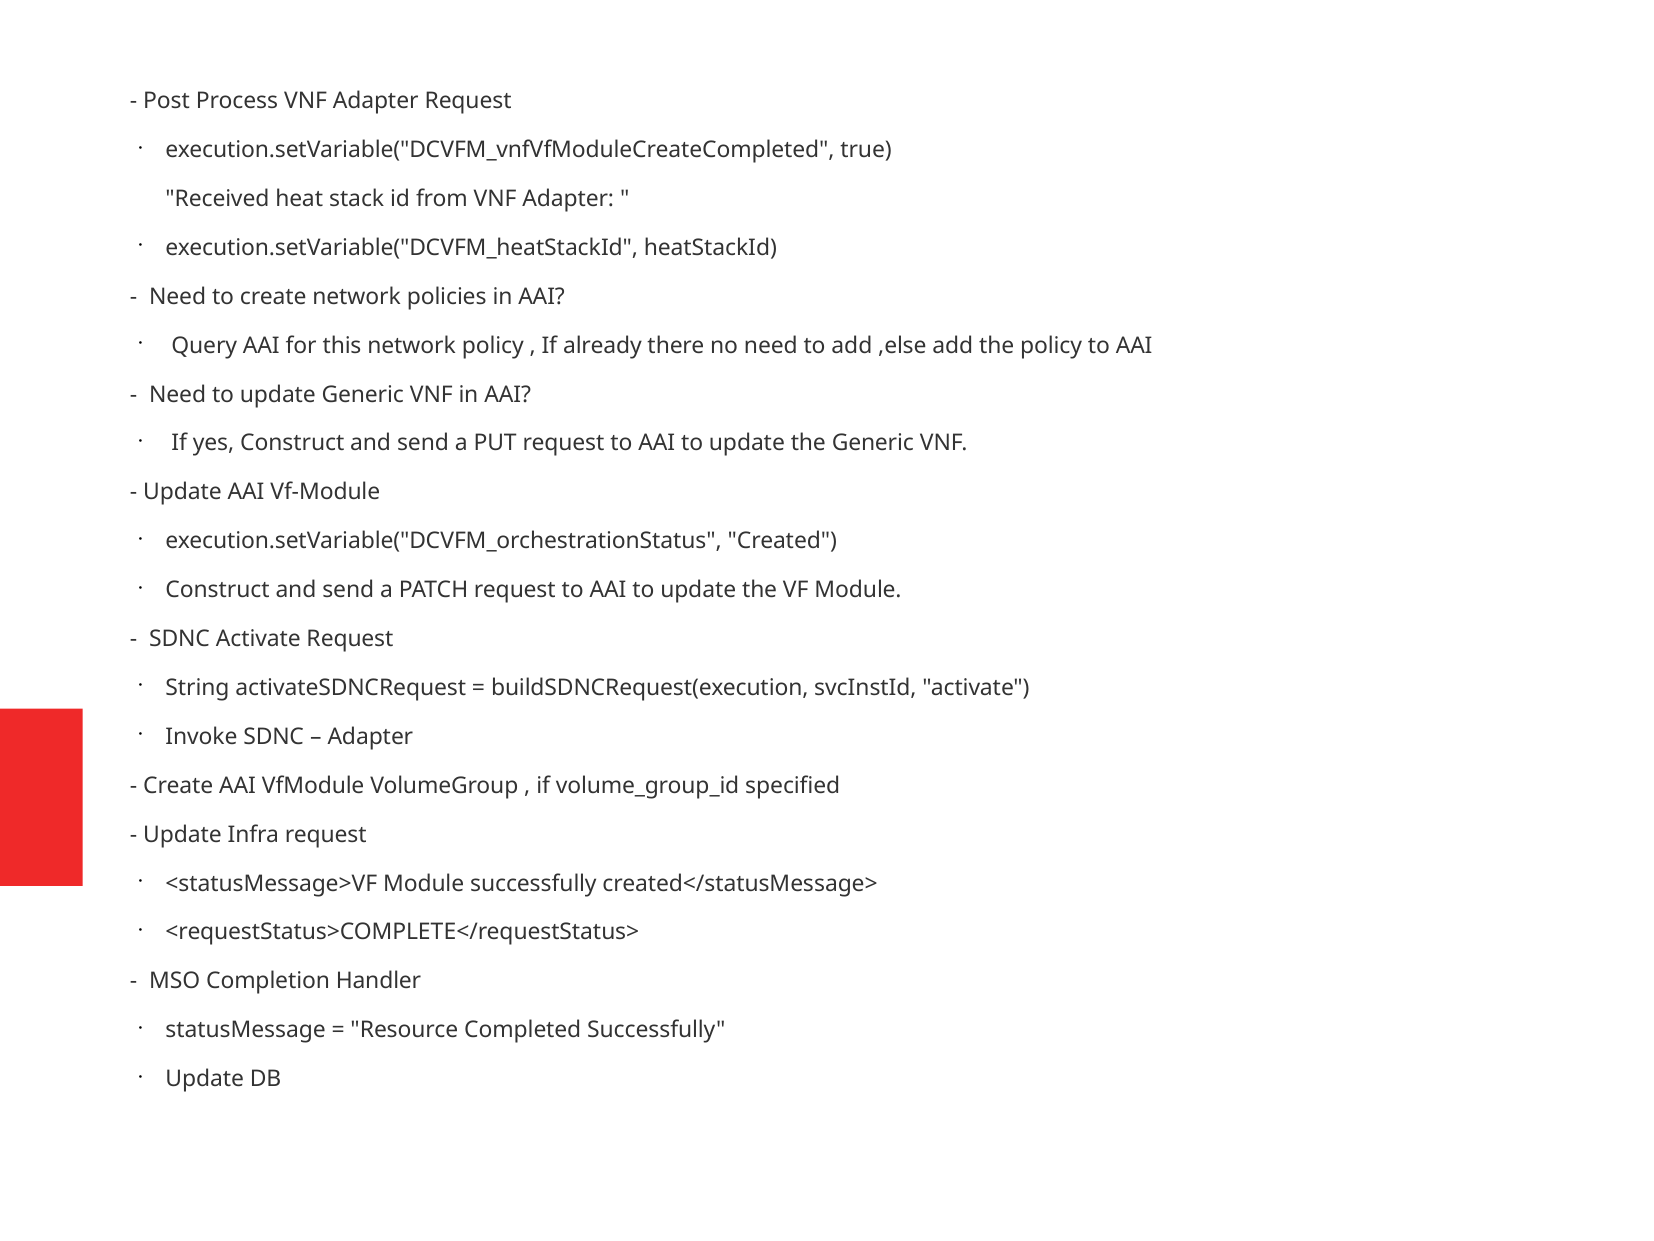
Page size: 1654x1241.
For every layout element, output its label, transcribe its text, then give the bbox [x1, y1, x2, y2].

list - Post Process VNF Adapter Request execution.setVariable("DCVFM_vnfVfModuleCreateCompleted", true) "Received heat stack id from VNF Adapter: " execution.setVariable("DCVFM_heatStackId", heatStackId) - Need to create network policies in AAI? Query AAI for this network policy , If already there no need to add ,else add the policy to AAI - Need to update Generic VNF in AAI? If yes, Construct and send a PUT request to AAI to update the Generic VNF. - Update AAI Vf-Module execution.setVariable("DCVFM_orchestrationStatus", "Created") Construct and send a PATCH request to AAI to update the VF Module. - SDNC Activate Request String activateSDNCRequest = buildSDNCRequest(execution, svcInstId, "activate") Invoke SDNC – Adapter - Create AAI VfModule VolumeGroup , if volume_group_id specified - Update Infra request <statusMessage>VF Module successfully created</statusMessage> <requestStatus>COMPLETE</requestStatus> - MSO Completion Handler statusMessage = "Resource Completed Successfully" Update DB [129, 35, 1619, 1099]
